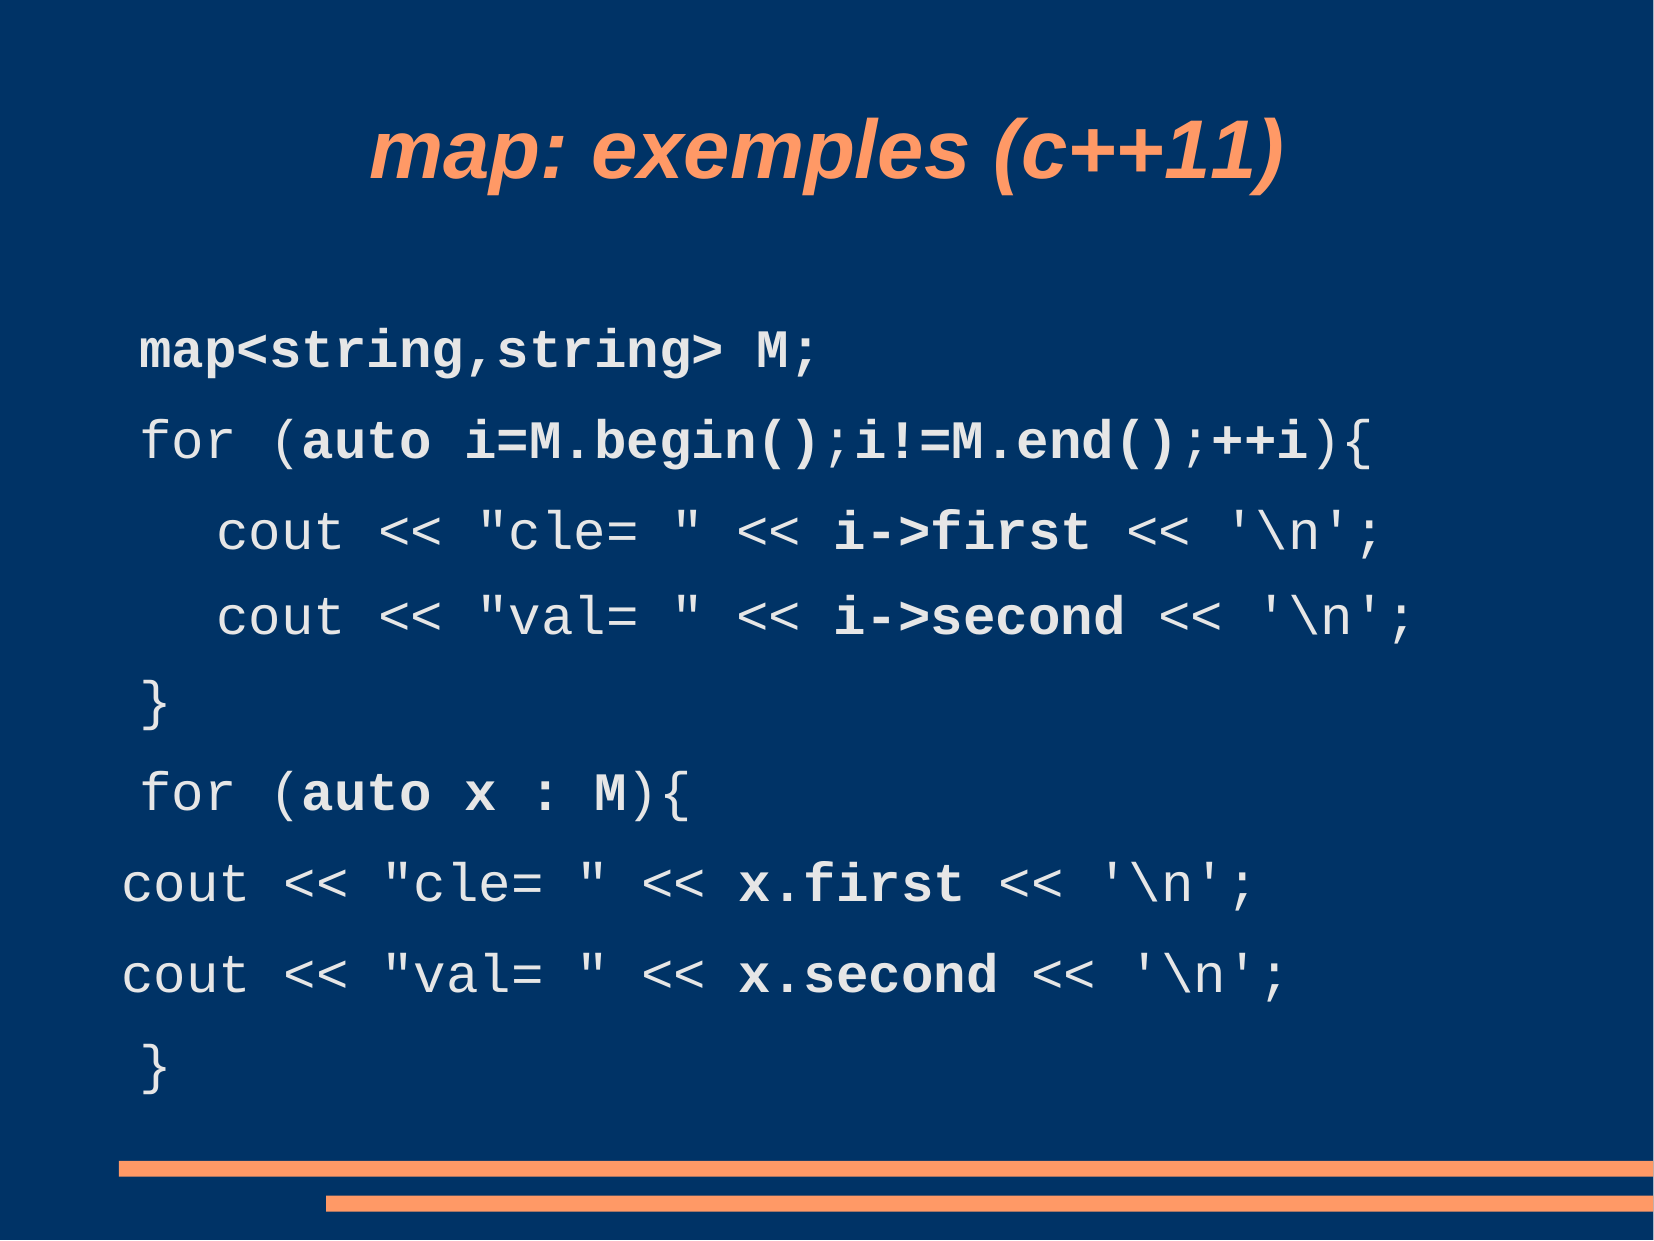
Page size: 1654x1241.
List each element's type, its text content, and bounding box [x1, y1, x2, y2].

list map<string,string> M; for (auto i=M.begin();i!=M.end();++i){ cout << "cle= " << i->first << '\n'; cout << "val= " << i->second << '\n'; } for (auto x : M){ cout << "cle= " << x.first << '\n'; cout << "val= " << x.second << '\n'; } [121, 322, 1561, 1191]
title map: exemples (c++11) [121, 103, 1534, 197]
